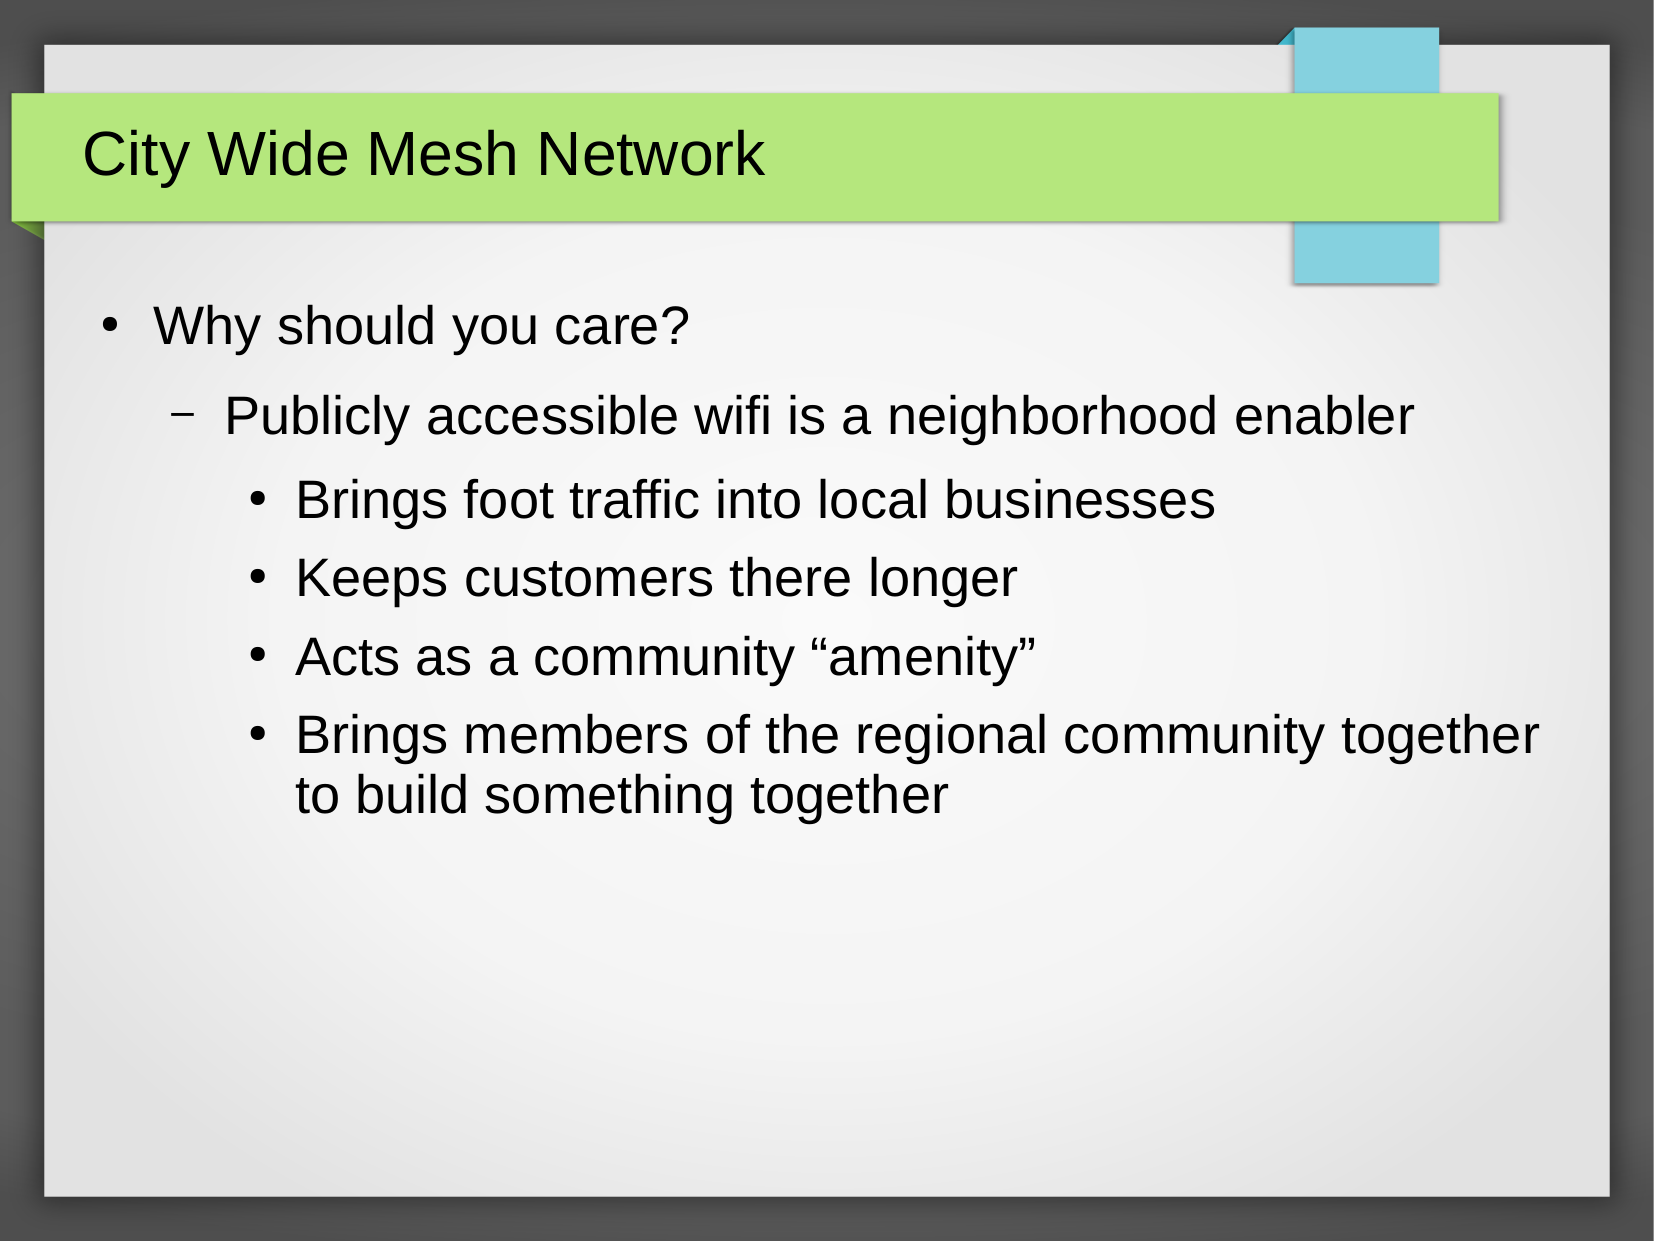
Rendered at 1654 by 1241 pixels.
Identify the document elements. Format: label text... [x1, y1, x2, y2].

picture [0, 0, 1654, 1241]
title City Wide Mesh Network [82, 94, 1264, 213]
list Why should you care? Publicly accessible wifi is a neighborhood enabler Brings foot traffic into local businesses Keeps customers there longer Acts as a community “amenity” Brings members of the regional community together to build something together [82, 295, 1571, 1015]
